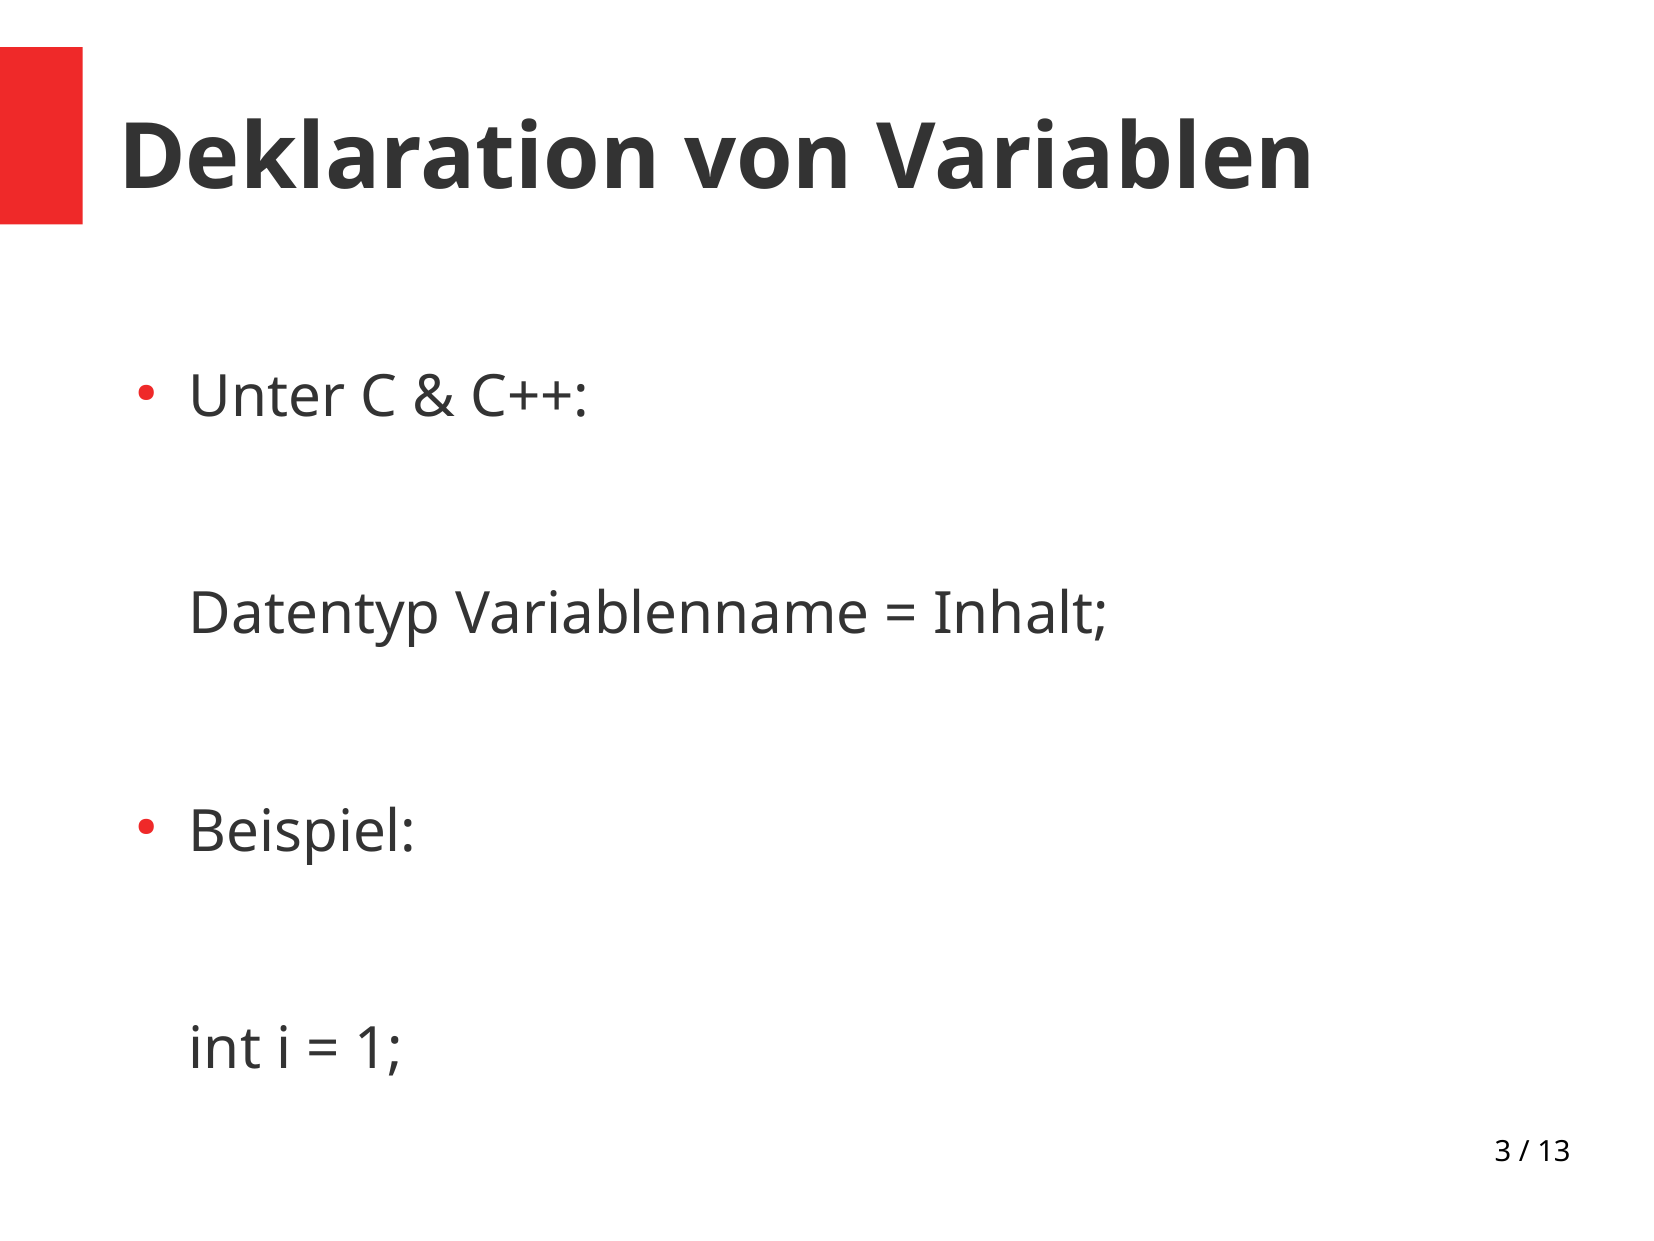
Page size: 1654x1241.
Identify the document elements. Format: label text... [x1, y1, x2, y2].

title Deklaration von Variablen [118, 49, 1571, 257]
list Unter C & C++: Datentyp Variablenname = Inhalt; Beispiel: int i = 1; [118, 354, 1536, 1074]
